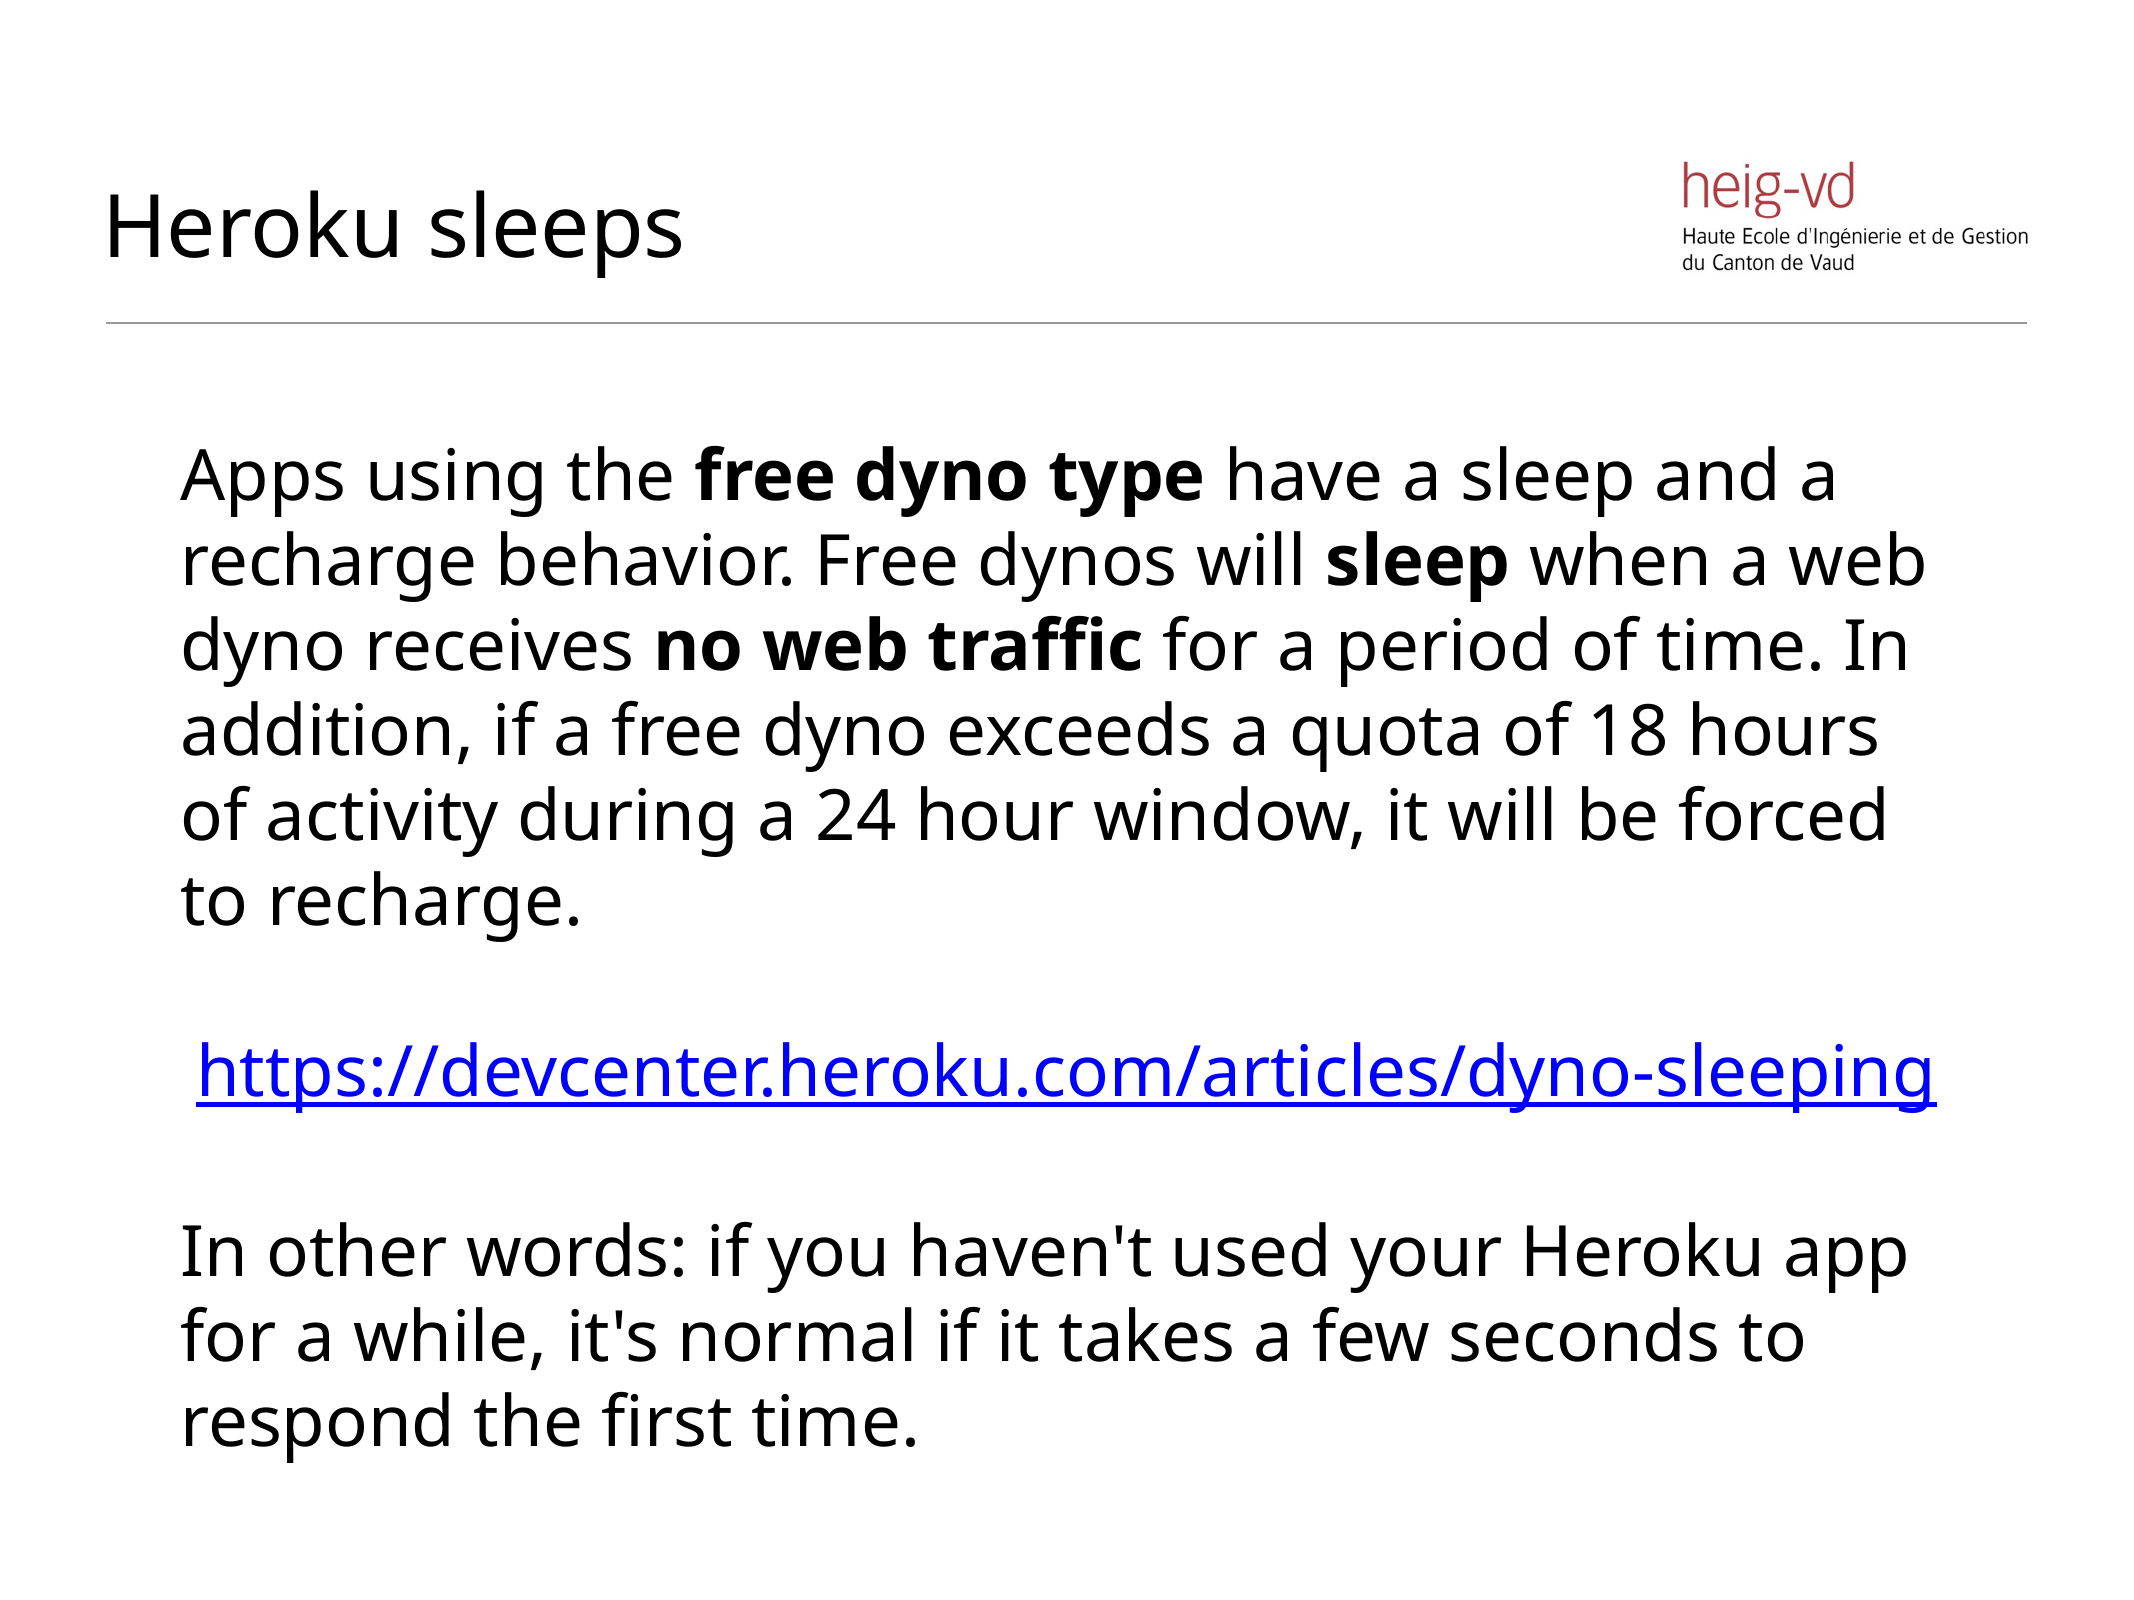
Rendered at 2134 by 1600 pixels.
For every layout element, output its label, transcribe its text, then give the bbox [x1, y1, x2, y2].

text_box https://devcenter.heroku.com/articles/dyno-sleeping [187, 1016, 1946, 1131]
text_box In other words: if you haven't used your Heroku app for a while, it's normal if it takes a few seconds to respond the first time. [172, 1197, 1962, 1470]
text_box Apps using the free dyno type have a sleep and a recharge behavior. Free dynos will sleep when a web dyno receives no web traffic for a period of time. In addition, if a free dyno exceeds a quota of 18 hours of activity during a 24 hour window, it will be forced to recharge. [172, 421, 1962, 948]
title Heroku sleeps [93, 54, 2040, 284]
